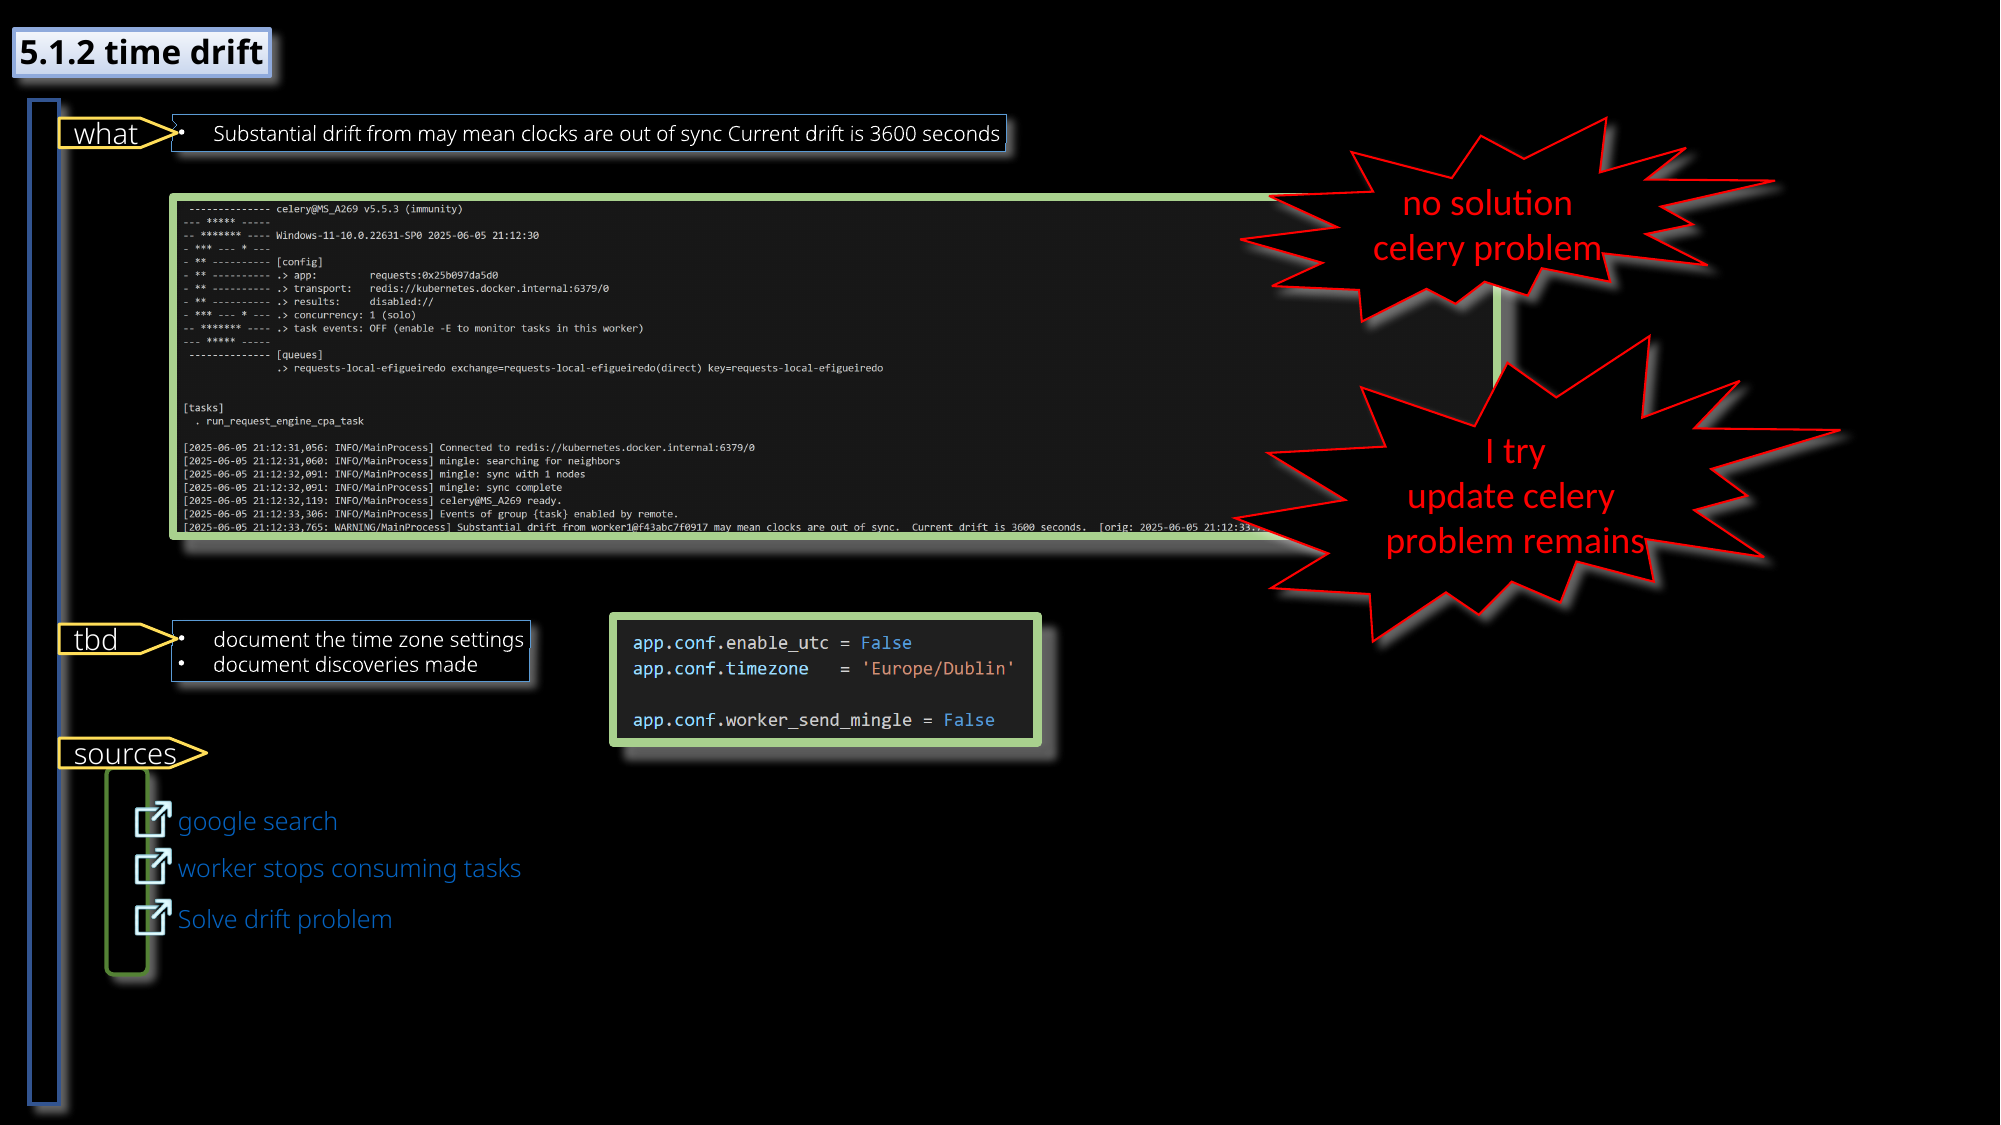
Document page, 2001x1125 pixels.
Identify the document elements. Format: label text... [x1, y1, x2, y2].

picture [617, 620, 1034, 739]
text_box Solve drift problem [163, 896, 408, 945]
text_box tbd [59, 624, 178, 654]
picture [130, 843, 176, 889]
text_box I try update celery problem remains [1235, 336, 1841, 642]
text_box worker stops consuming tasks [163, 845, 537, 895]
title 5.1.2 time drift [26, 29, 257, 77]
text_box sources [59, 738, 207, 768]
text_box what [59, 118, 178, 148]
picture [130, 894, 176, 940]
text_box google search [163, 798, 354, 845]
text_box document the time zone settings document discoveries made [171, 620, 531, 682]
text_box [29, 100, 60, 1105]
text_box [106, 768, 148, 975]
picture [130, 796, 176, 842]
text_box no solution celery problem [1240, 117, 1776, 322]
text_box Substantial drift from may mean clocks are out of sync Current drift is 3600 seconds [171, 114, 1007, 152]
picture [177, 200, 1493, 532]
